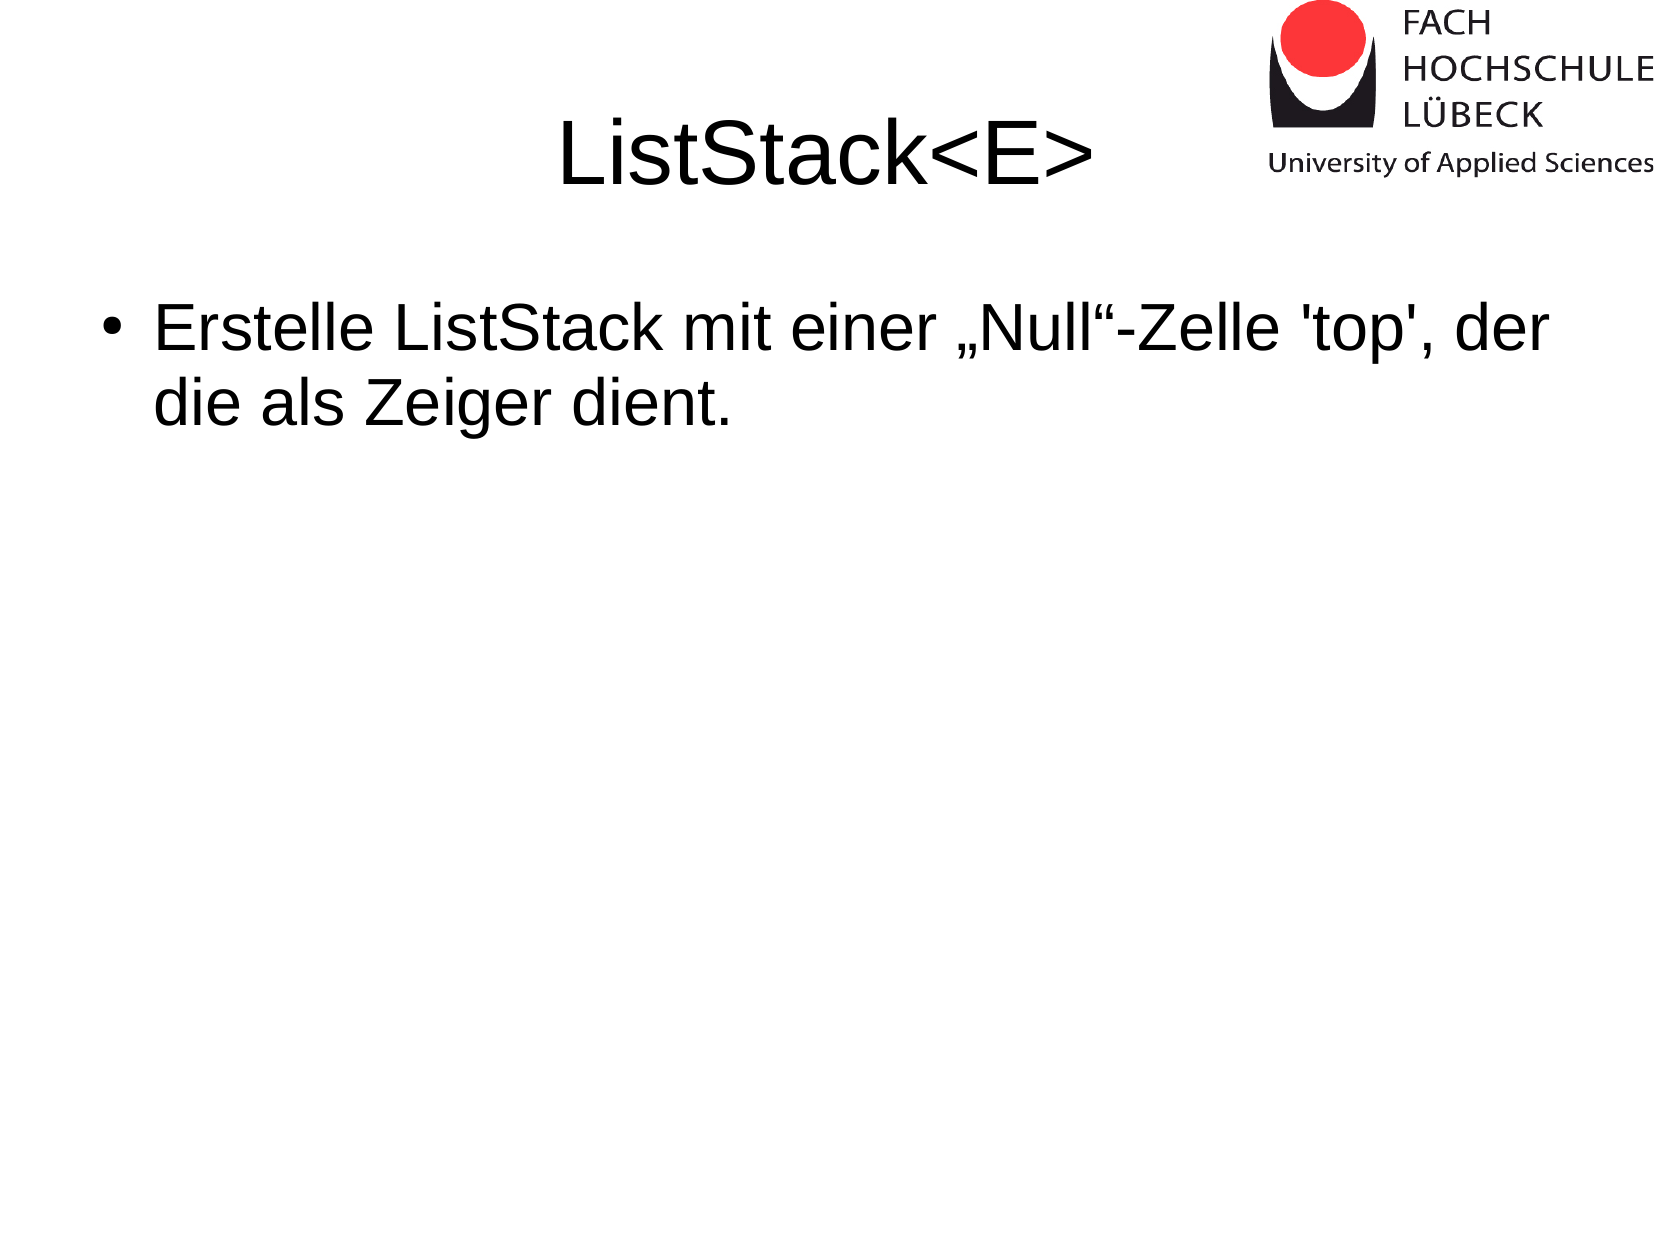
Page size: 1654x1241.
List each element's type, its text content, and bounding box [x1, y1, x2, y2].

picture [1269, 0, 1654, 178]
list Erstelle ListStack mit einer „Null“-Zelle 'top', der die als Zeiger dient. [82, 290, 1571, 1109]
title ListStack<E> [82, 49, 1571, 257]
